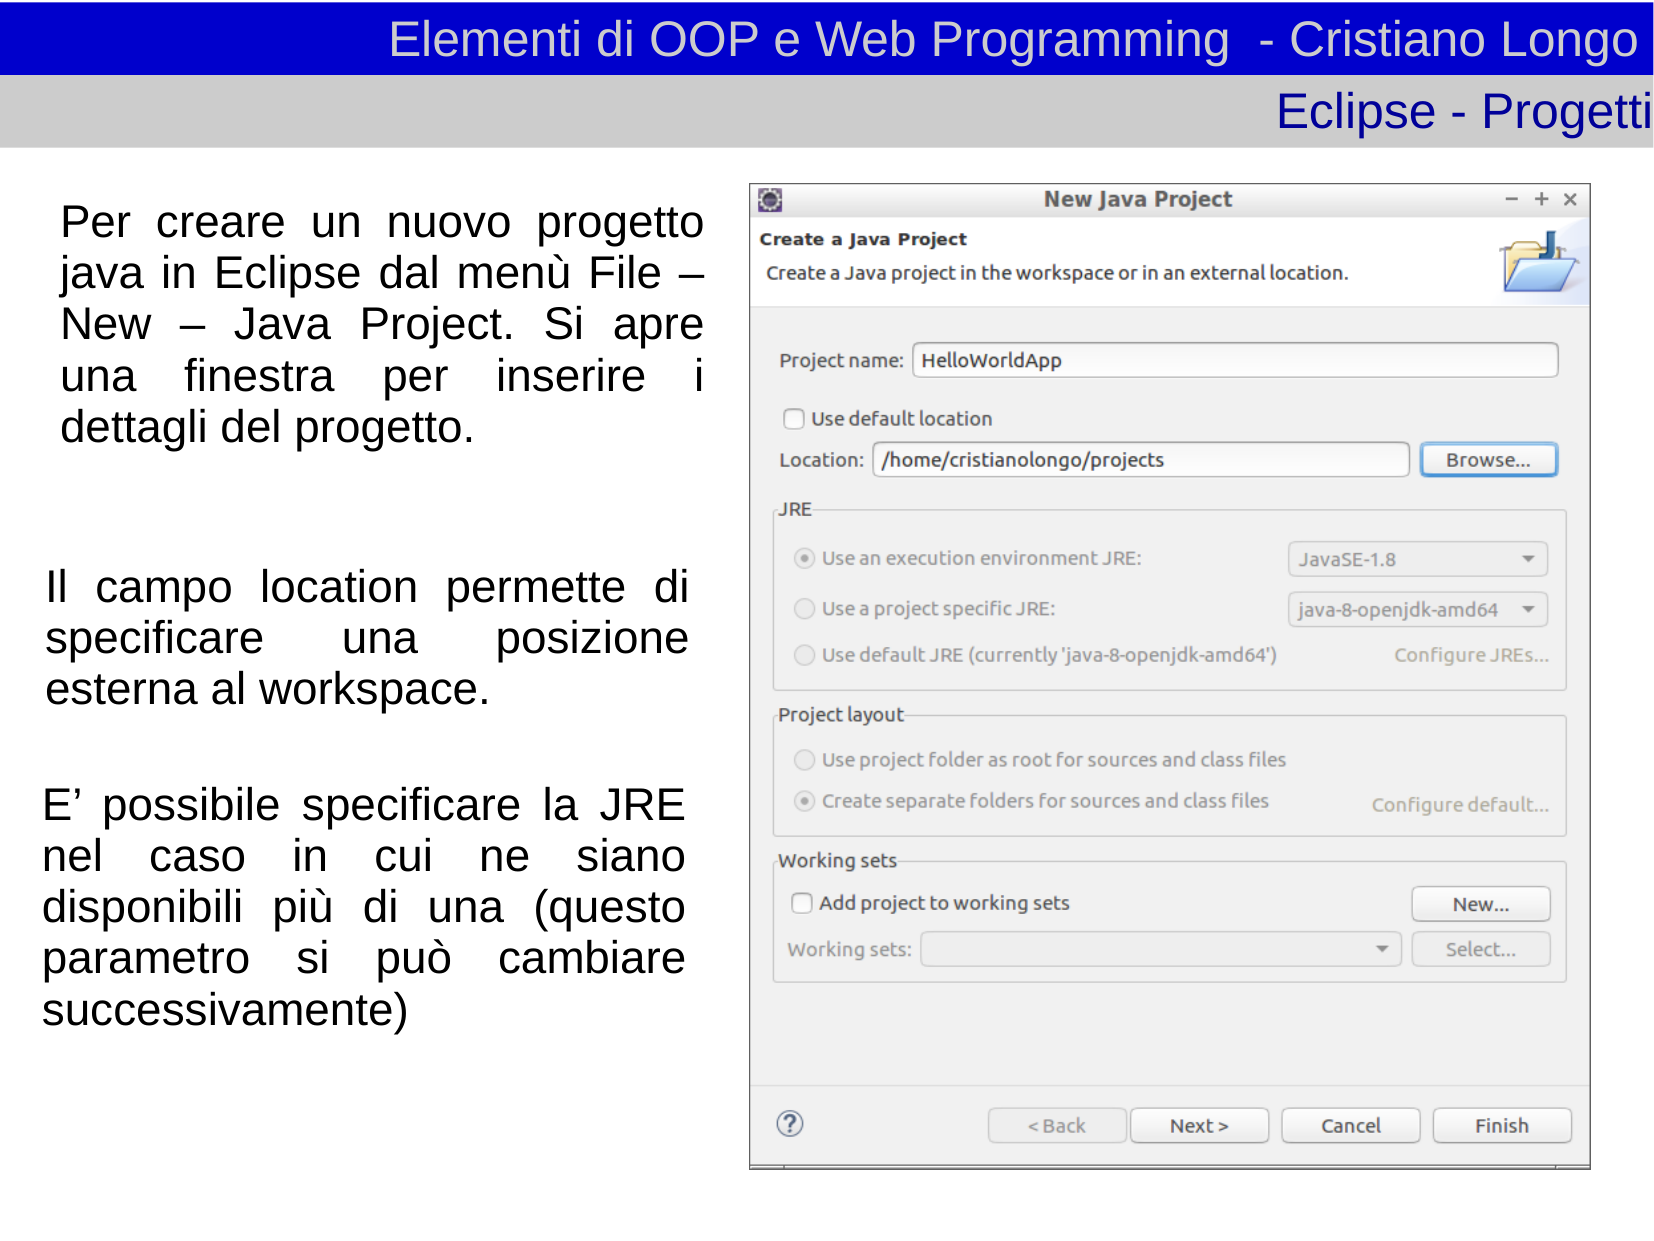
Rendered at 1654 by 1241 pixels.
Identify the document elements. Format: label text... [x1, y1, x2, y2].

picture [749, 183, 1591, 1171]
text_box Il campo location permette di specificare una posizione esterna al workspace. [45, 531, 691, 744]
text_box [26, 435, 749, 676]
title Elementi di OOP e Web Programming - Cristiano Longo [0, 2, 1654, 75]
text_box [41, 765, 749, 1140]
subtitle Per creare un nuovo progetto java in Eclipse dal menù File – New – Java Project. Si apre una finestra per inserire i dettagli del progetto. [60, 195, 706, 435]
title Eclipse - Progetti [0, 75, 1654, 148]
text_box E’ possibile specificare la JRE nel caso in cui ne siano disponibili più di una (questo parametro si può cambiare successivamente) [41, 778, 687, 1036]
